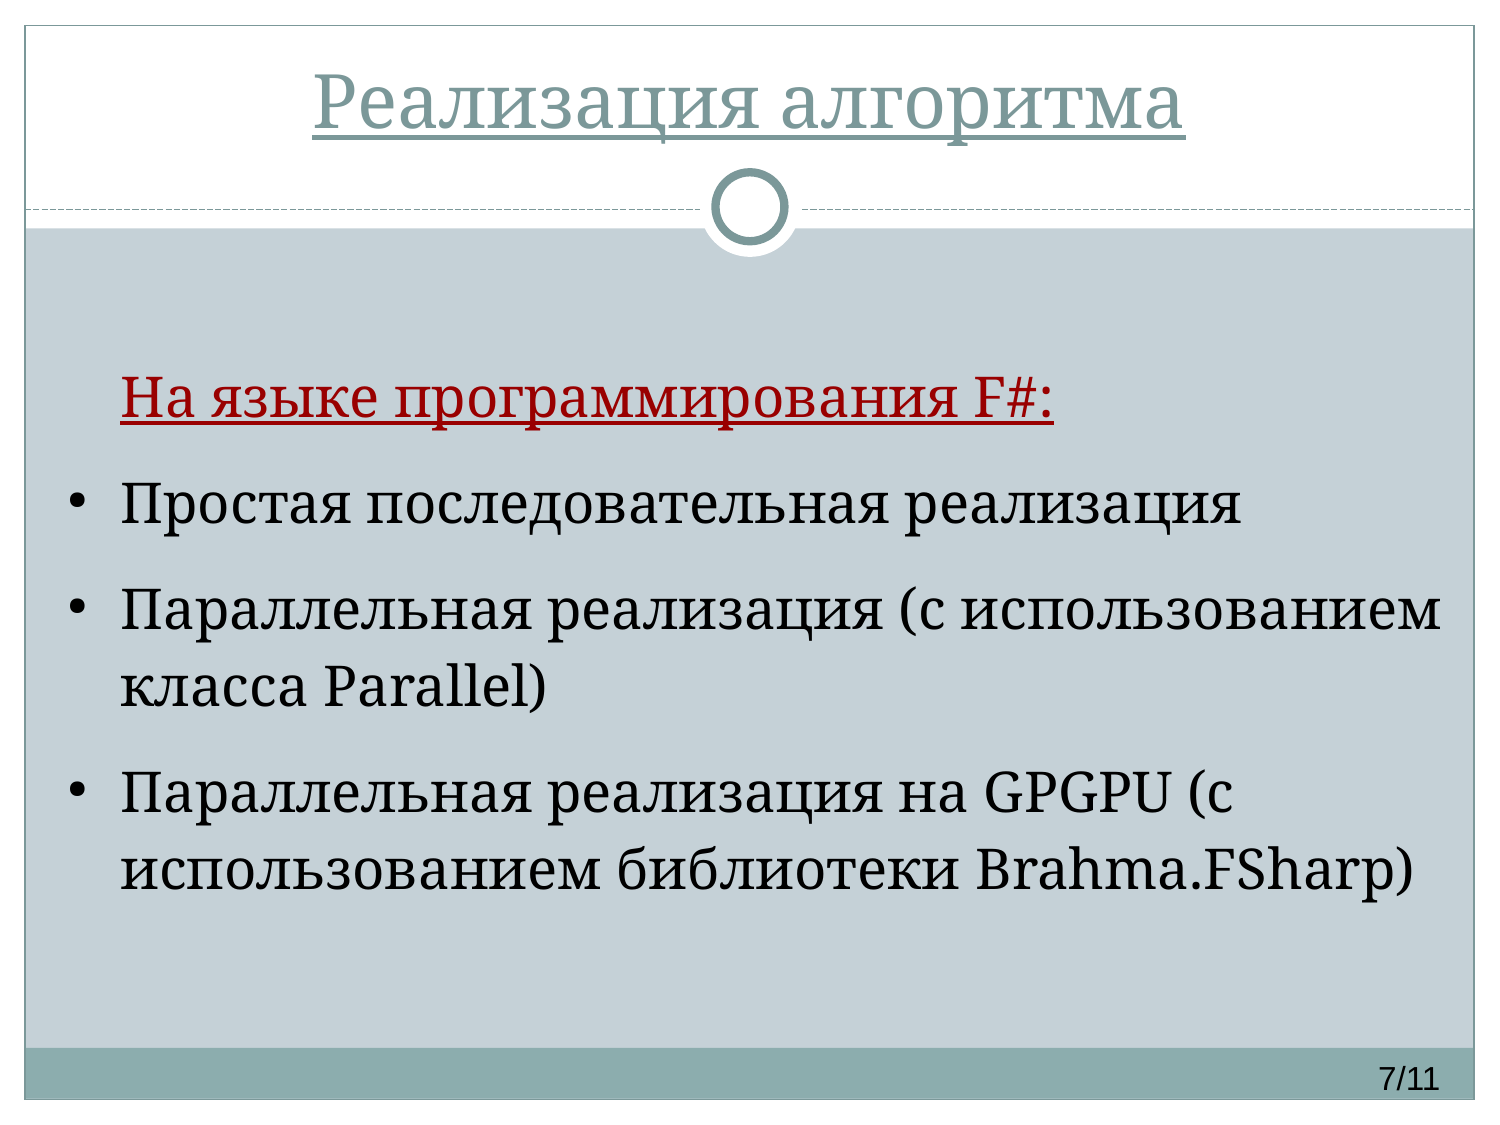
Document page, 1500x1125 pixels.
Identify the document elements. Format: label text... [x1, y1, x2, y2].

text_box <номер>/11 [1370, 1053, 1500, 1125]
title Реализация алгоритма [49, 37, 1450, 162]
list На языке программирования F#: Простая последовательная реализация Параллельная реализация (с использованием класса Parallel) Параллельная реализация на GPGPU (с использованием библиотеки Brahma.FSharp) [49, 250, 1445, 1102]
